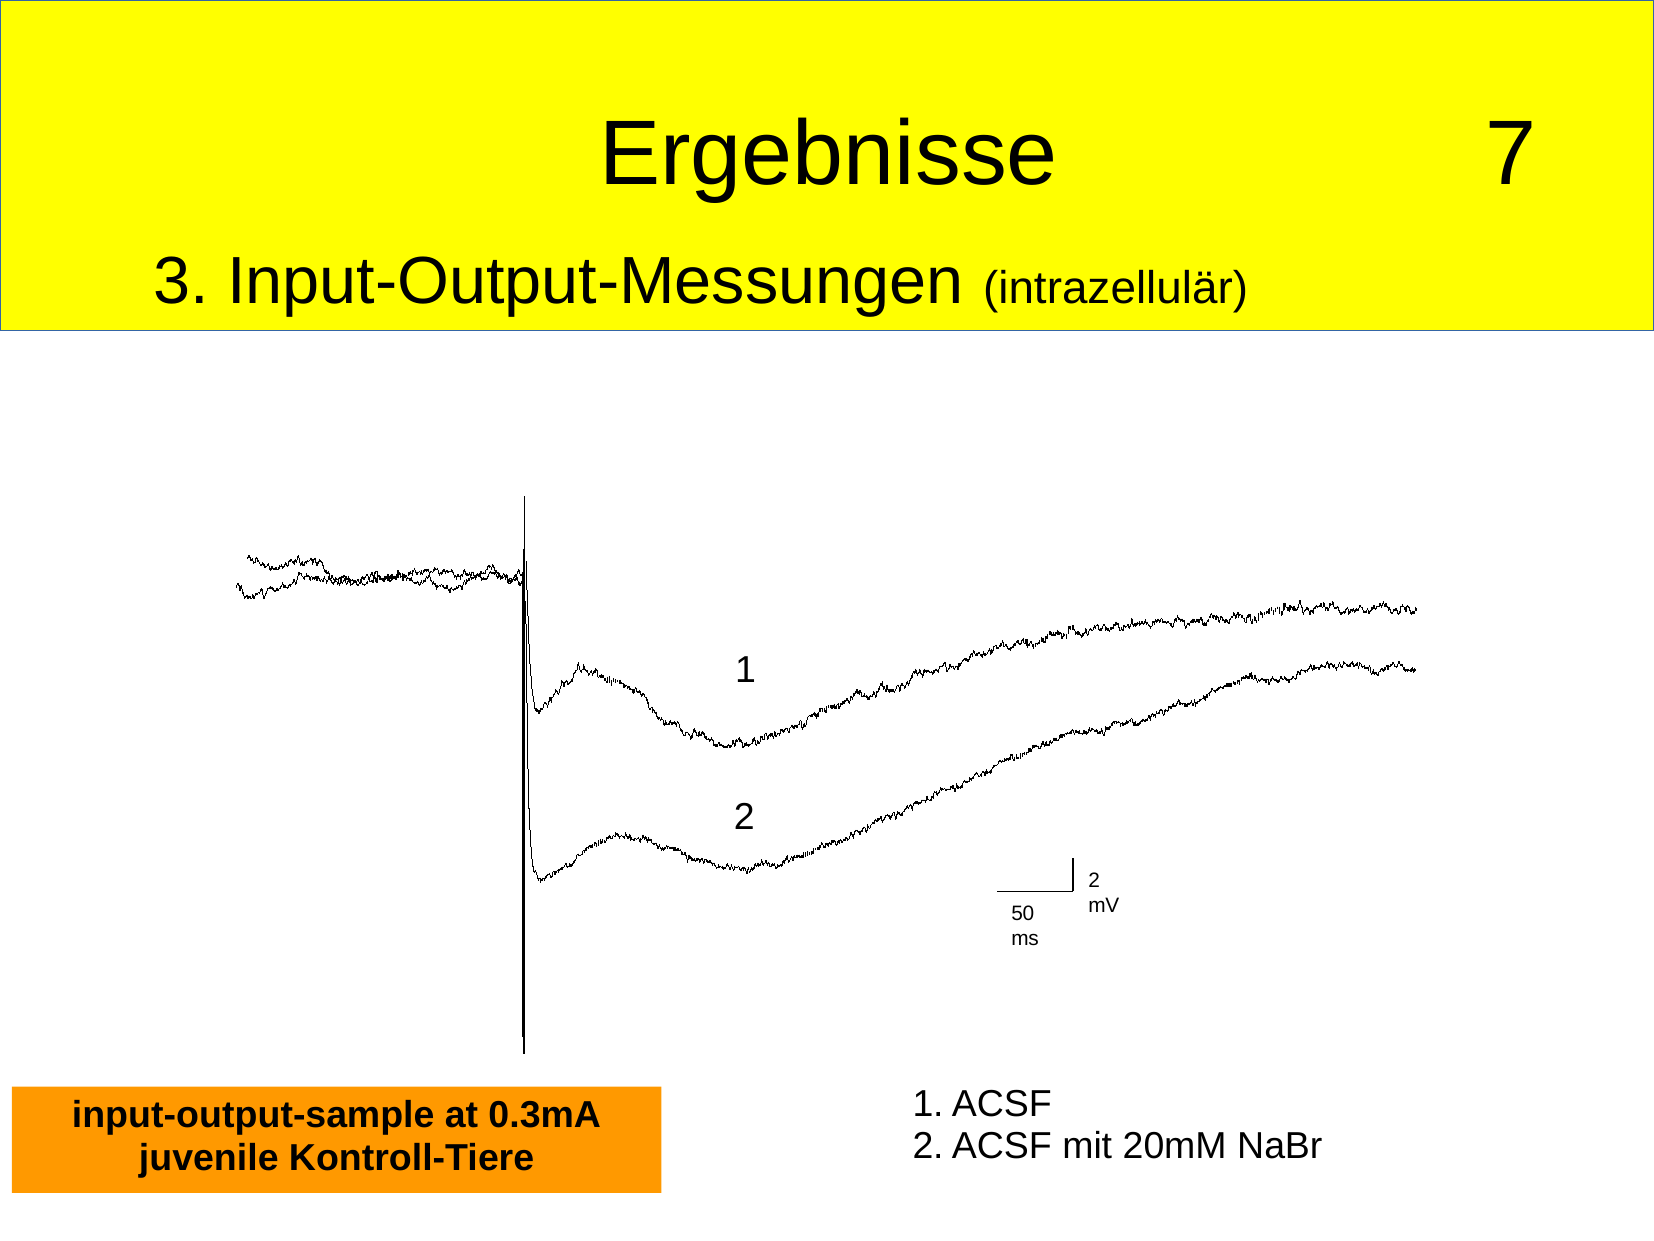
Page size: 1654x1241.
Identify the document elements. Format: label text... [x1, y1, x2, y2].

text_box 1. ACSF 2. ACSF mit 20mM NaBr [897, 1074, 1489, 1174]
text_box 1 [720, 637, 771, 698]
text_box 50 ms [996, 892, 1077, 958]
text_box 2 mV [1073, 859, 1147, 925]
text_box [0, 0, 1654, 331]
list 3. Input-Output-Messungen (intrazellulär) [82, 242, 1571, 343]
title Ergebnisse <Foliennummer> [82, 49, 1571, 242]
text_box 2 [719, 784, 773, 845]
text_box input-output-sample at 0.3mA juvenile Kontroll-Tiere [11, 1086, 662, 1193]
